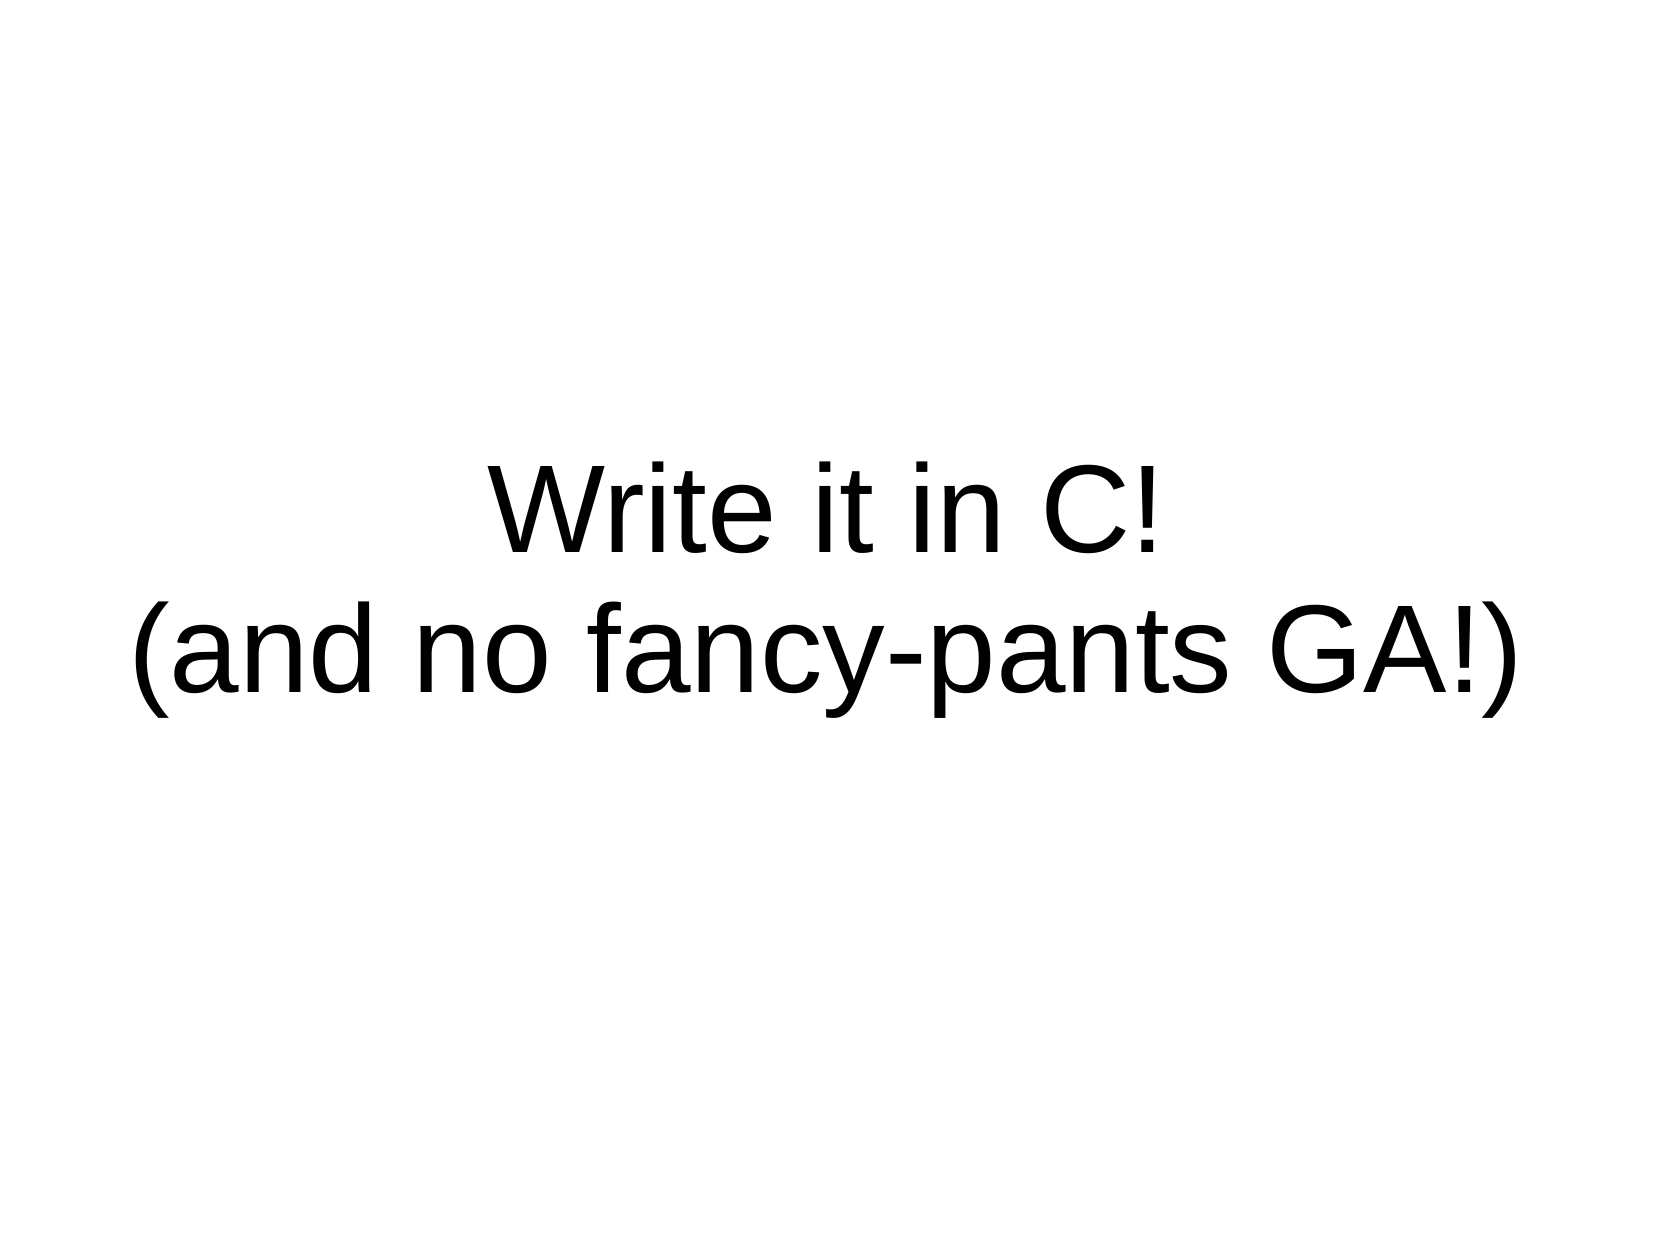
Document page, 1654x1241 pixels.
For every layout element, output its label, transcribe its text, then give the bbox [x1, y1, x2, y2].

subtitle Write it in C! (and no fancy-pants GA!) [82, 49, 1571, 1109]
